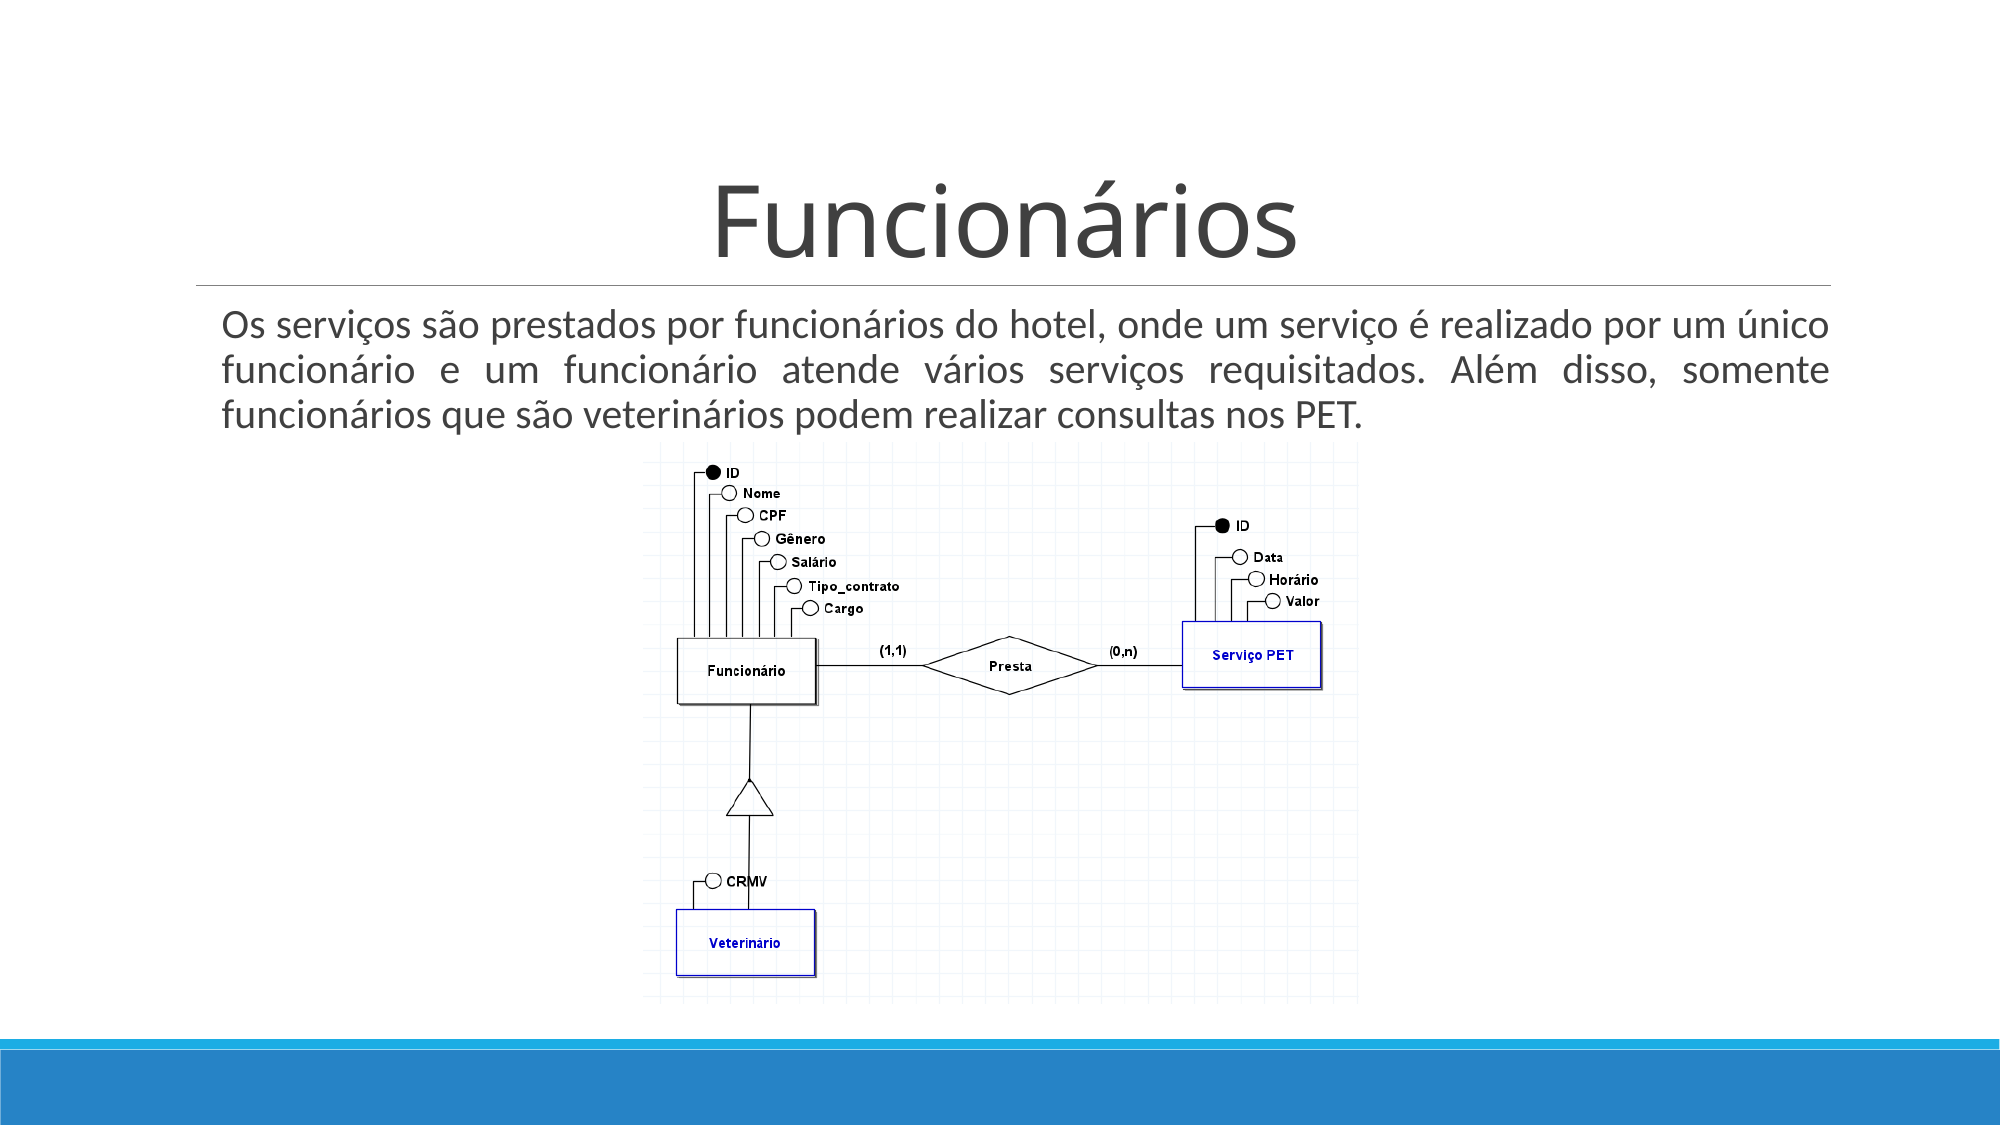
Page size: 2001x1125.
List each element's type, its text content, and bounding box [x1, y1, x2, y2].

title Funcionários [180, 47, 1830, 285]
list Os serviços são prestados por funcionários do hotel, onde um serviço é realizado por um único funcionário e um funcionário atende vários serviços requisitados. Além disso, somente funcionários que são veterinários podem realizar consultas nos PET. [206, 295, 1831, 956]
picture [643, 442, 1359, 1004]
